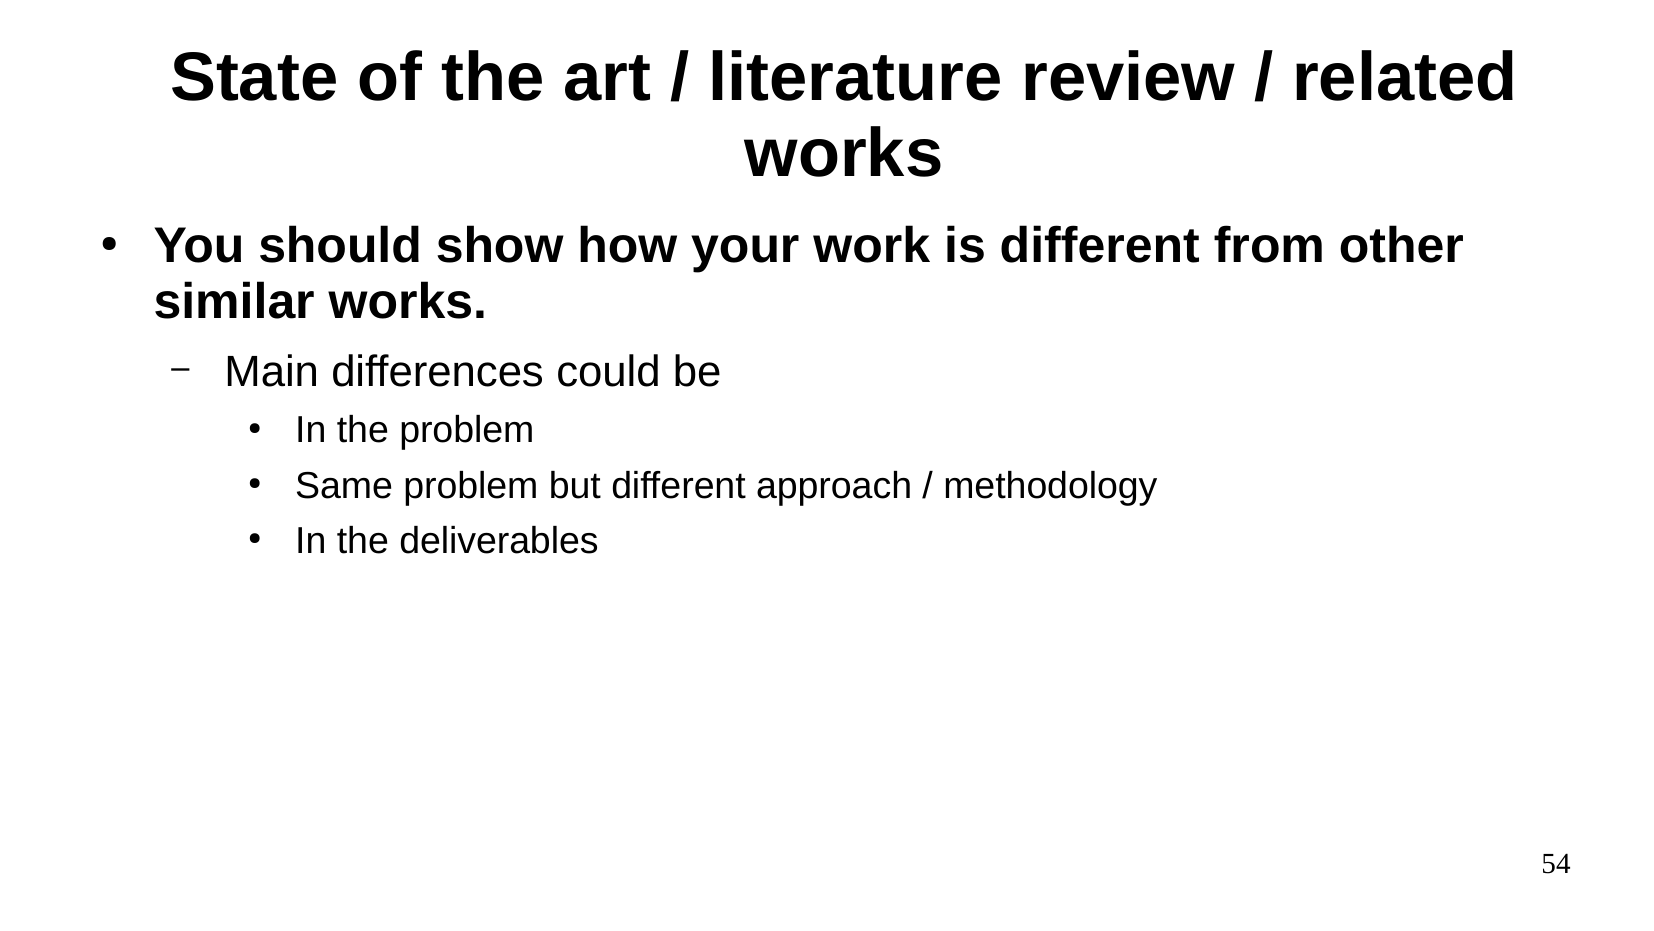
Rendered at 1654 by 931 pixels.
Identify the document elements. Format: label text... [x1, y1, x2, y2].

list You should show how your work is different from other similar works. Main differences could be In the problem Same problem but different approach / methodology In the deliverables [82, 217, 1571, 758]
title State of the art / literature review / related works [82, 37, 1571, 193]
